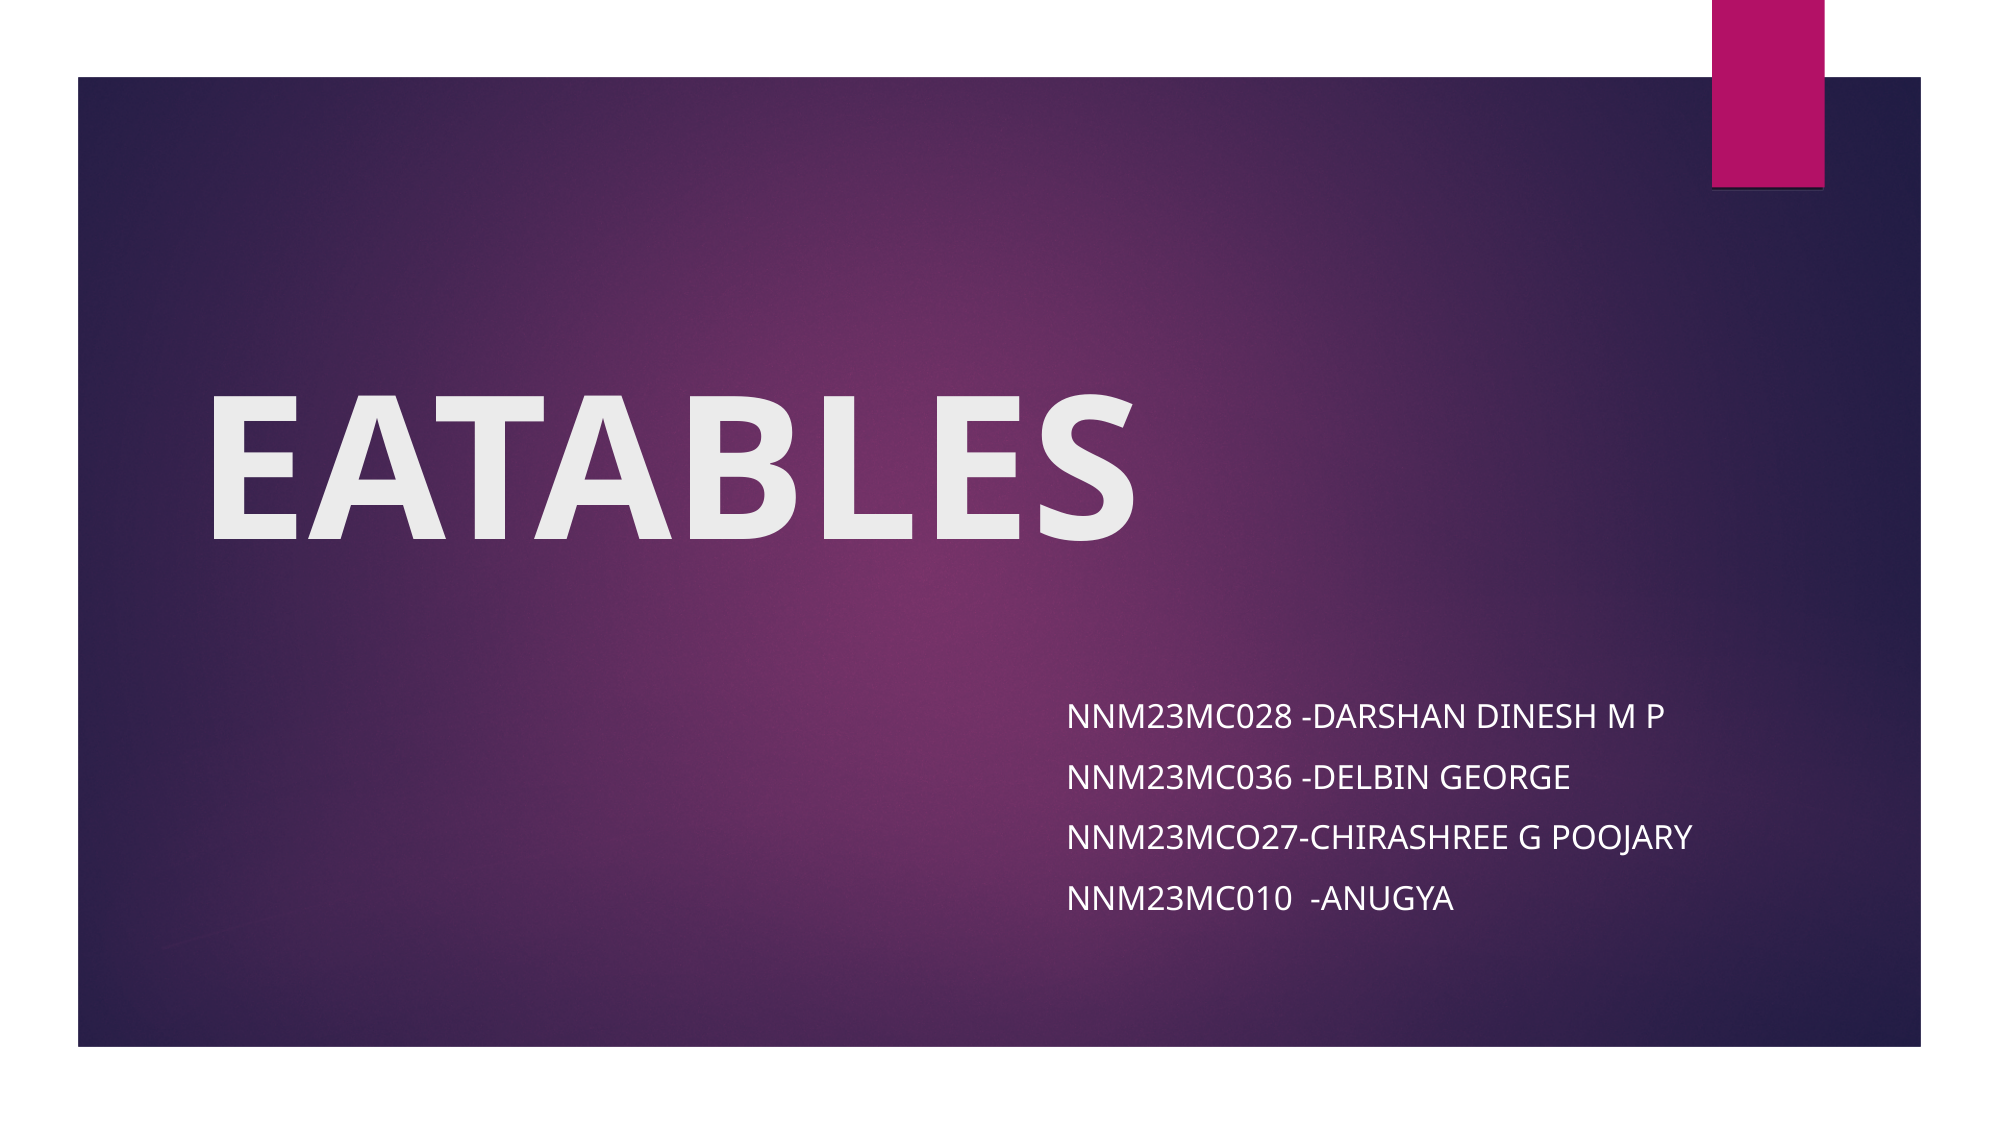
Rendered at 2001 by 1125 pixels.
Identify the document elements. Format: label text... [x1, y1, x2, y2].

title EATABLES [181, 147, 1630, 587]
picture [79, 78, 1920, 1046]
subtitle NNM23MC028 -DARSHAN DINESH M P NNM23MC036 -DELBIN GEORGE NNM23MCO27-CHIRASHREE G POOJARY NNM23MC010 -ANUGYA [398, 687, 1899, 960]
